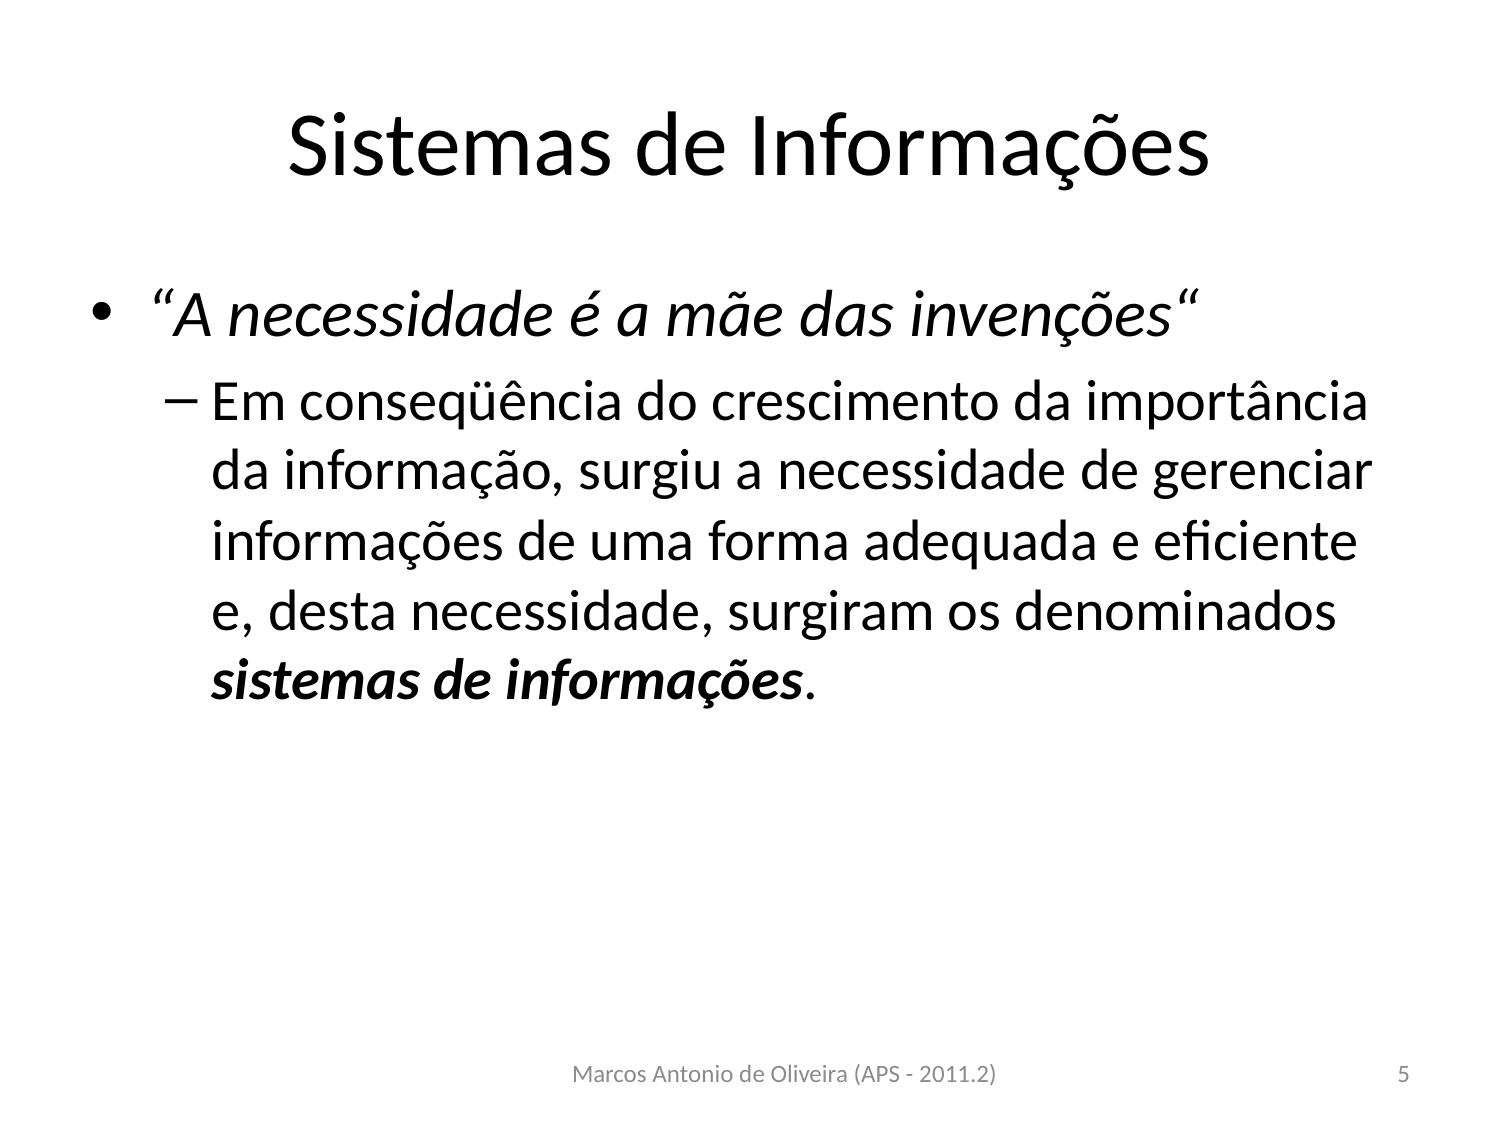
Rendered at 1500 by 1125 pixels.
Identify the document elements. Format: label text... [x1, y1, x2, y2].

footer Marcos Antonio de Oliveira (APS - 2011.2) [512, 1042, 1058, 1103]
title Sistemas de Informações [75, 45, 1425, 233]
slide_number <número> [1074, 1042, 1425, 1103]
list “A necessidade é a mãe das invenções“ Em conseqüência do crescimento da importância da informação, surgiu a necessidade de gerenciar informações de uma forma adequada e eficiente e, desta necessidade, surgiram os denominados sistemas de informações. [75, 262, 1425, 1005]
